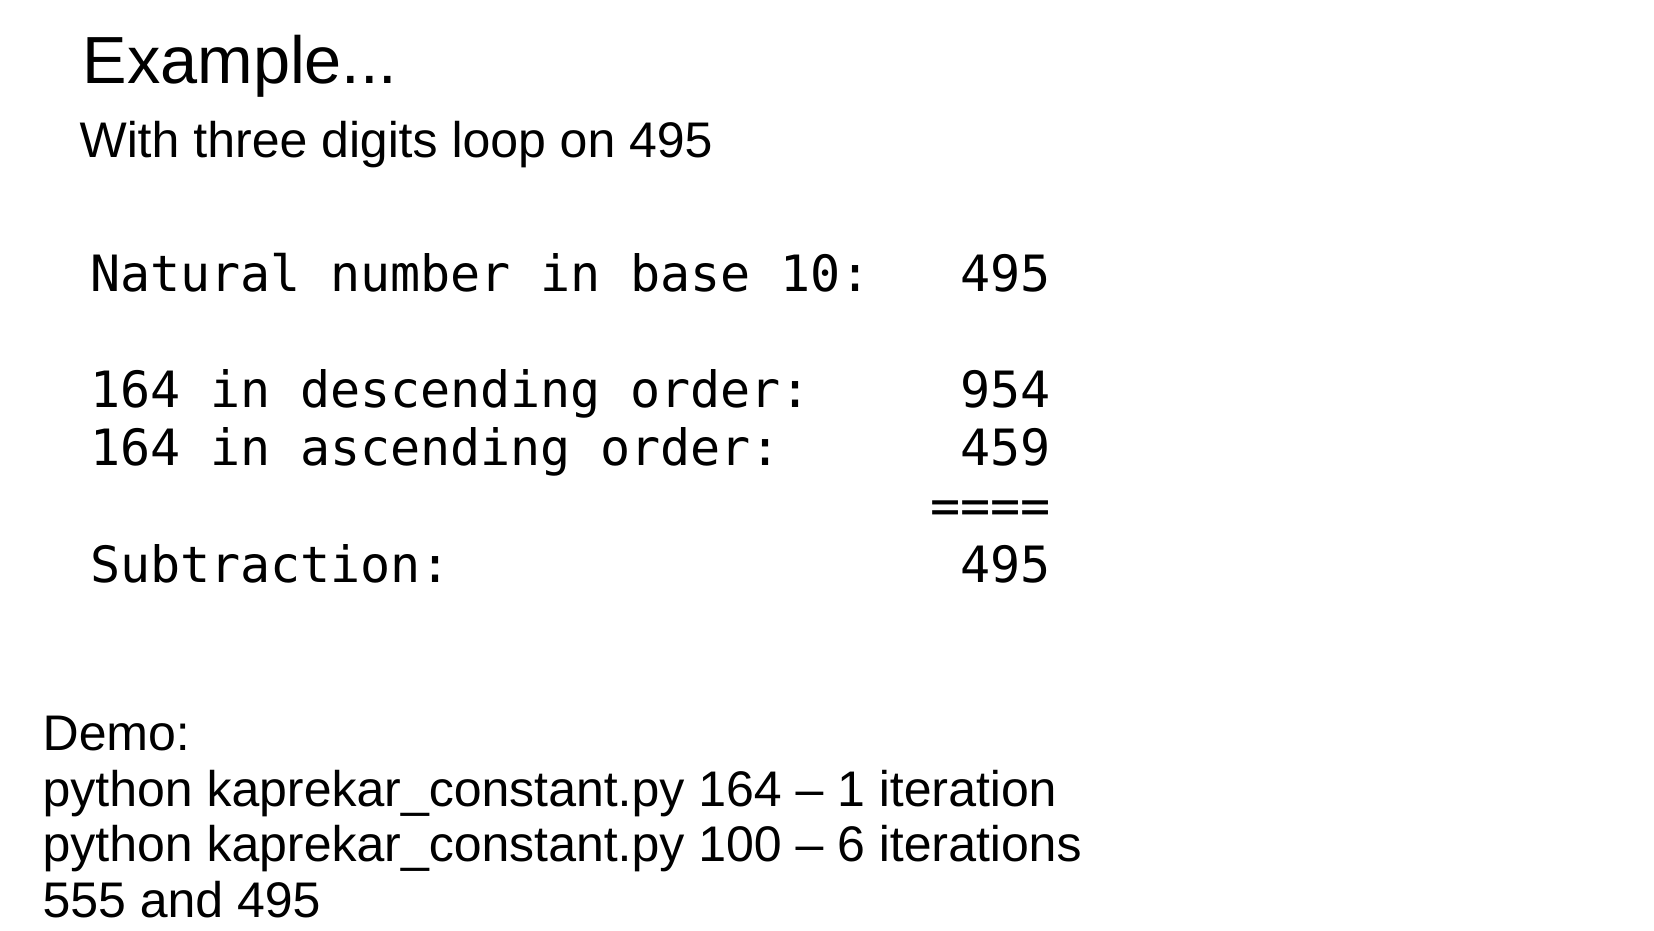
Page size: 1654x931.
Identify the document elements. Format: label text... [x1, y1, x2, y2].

title Example... [82, 22, 1571, 98]
subtitle With three digits loop on 495 [79, 112, 1568, 211]
text_box Natural number in base 10: 495 164 in descending order: 954 164 in ascending order: 459 ==== Subtraction: 495 [75, 237, 1553, 602]
text_box Demo: python kaprekar_constant.py 164 – 1 iteration python kaprekar_constant.py 100 – 6 iterations 555 and 495 [42, 705, 1531, 929]
